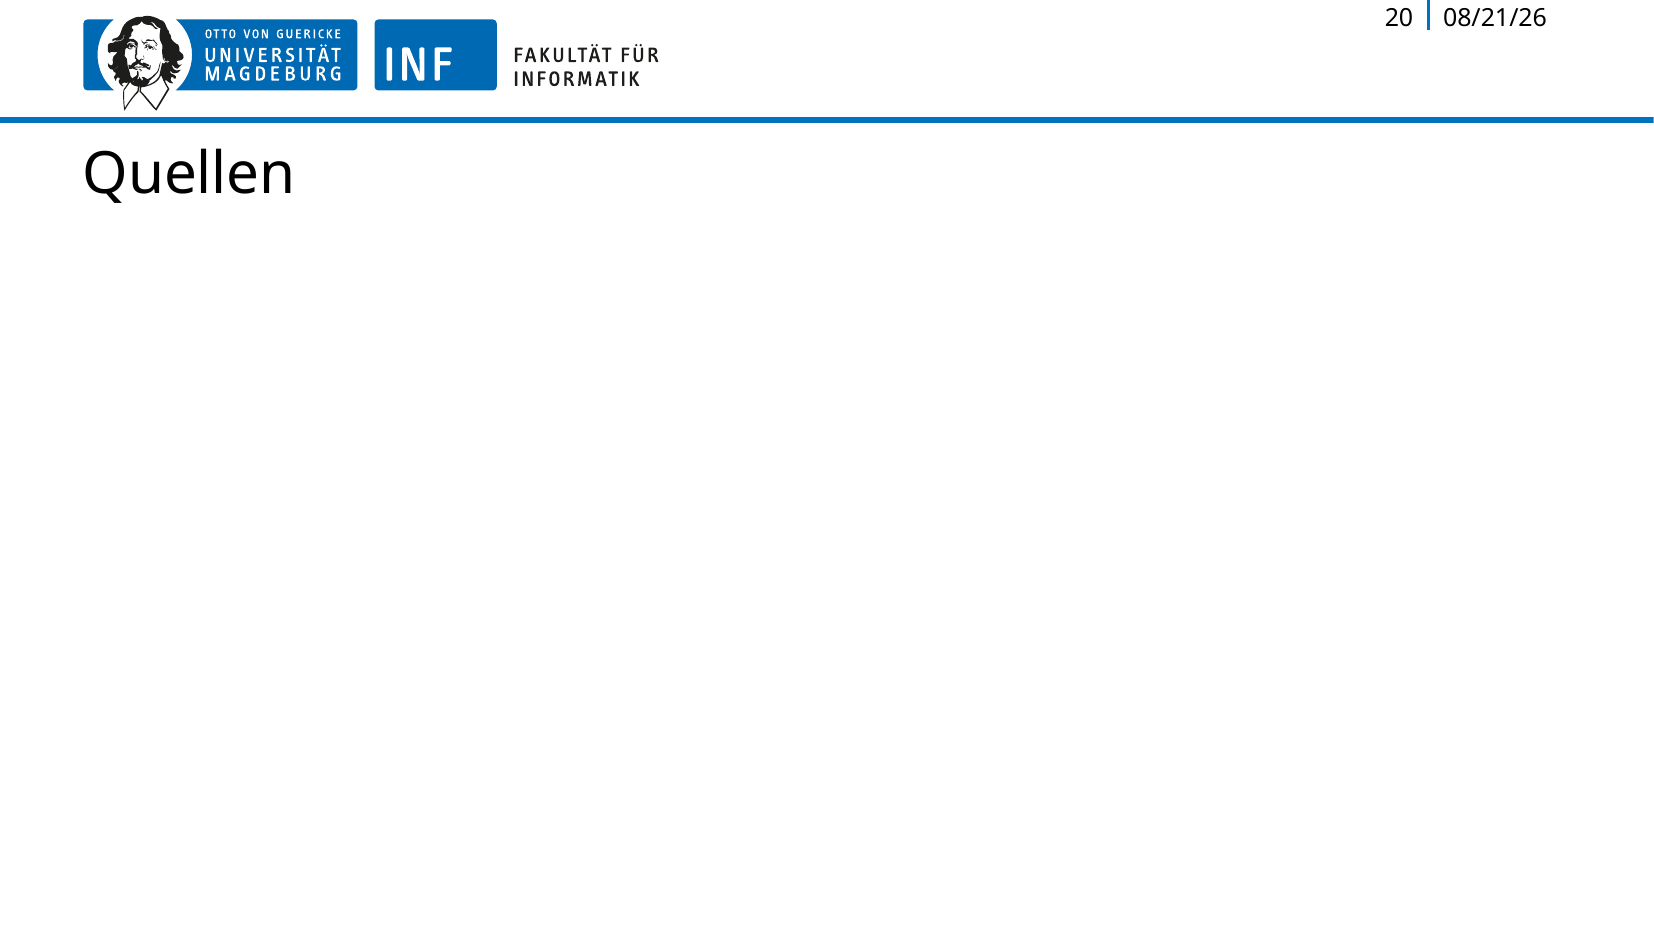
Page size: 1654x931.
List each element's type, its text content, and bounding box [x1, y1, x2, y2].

title Quellen [82, 131, 1571, 211]
